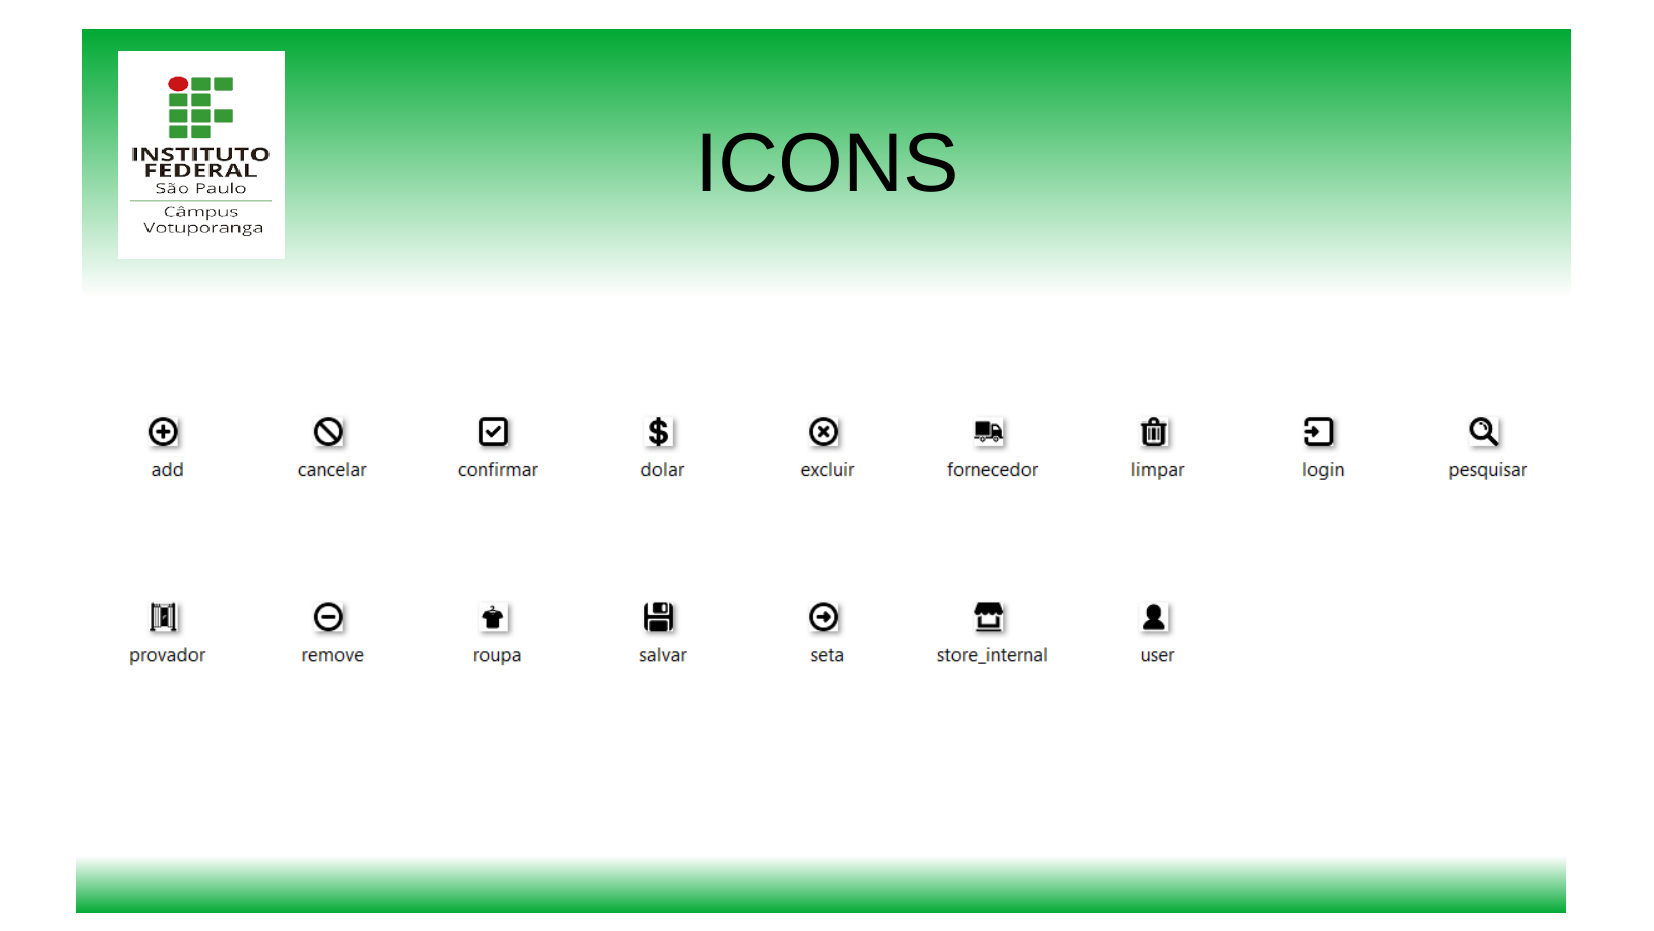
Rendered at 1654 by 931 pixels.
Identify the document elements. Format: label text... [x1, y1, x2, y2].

title [76, 856, 1566, 913]
title ICONS [82, 29, 1571, 296]
picture [118, 51, 285, 259]
picture [104, 371, 1556, 709]
